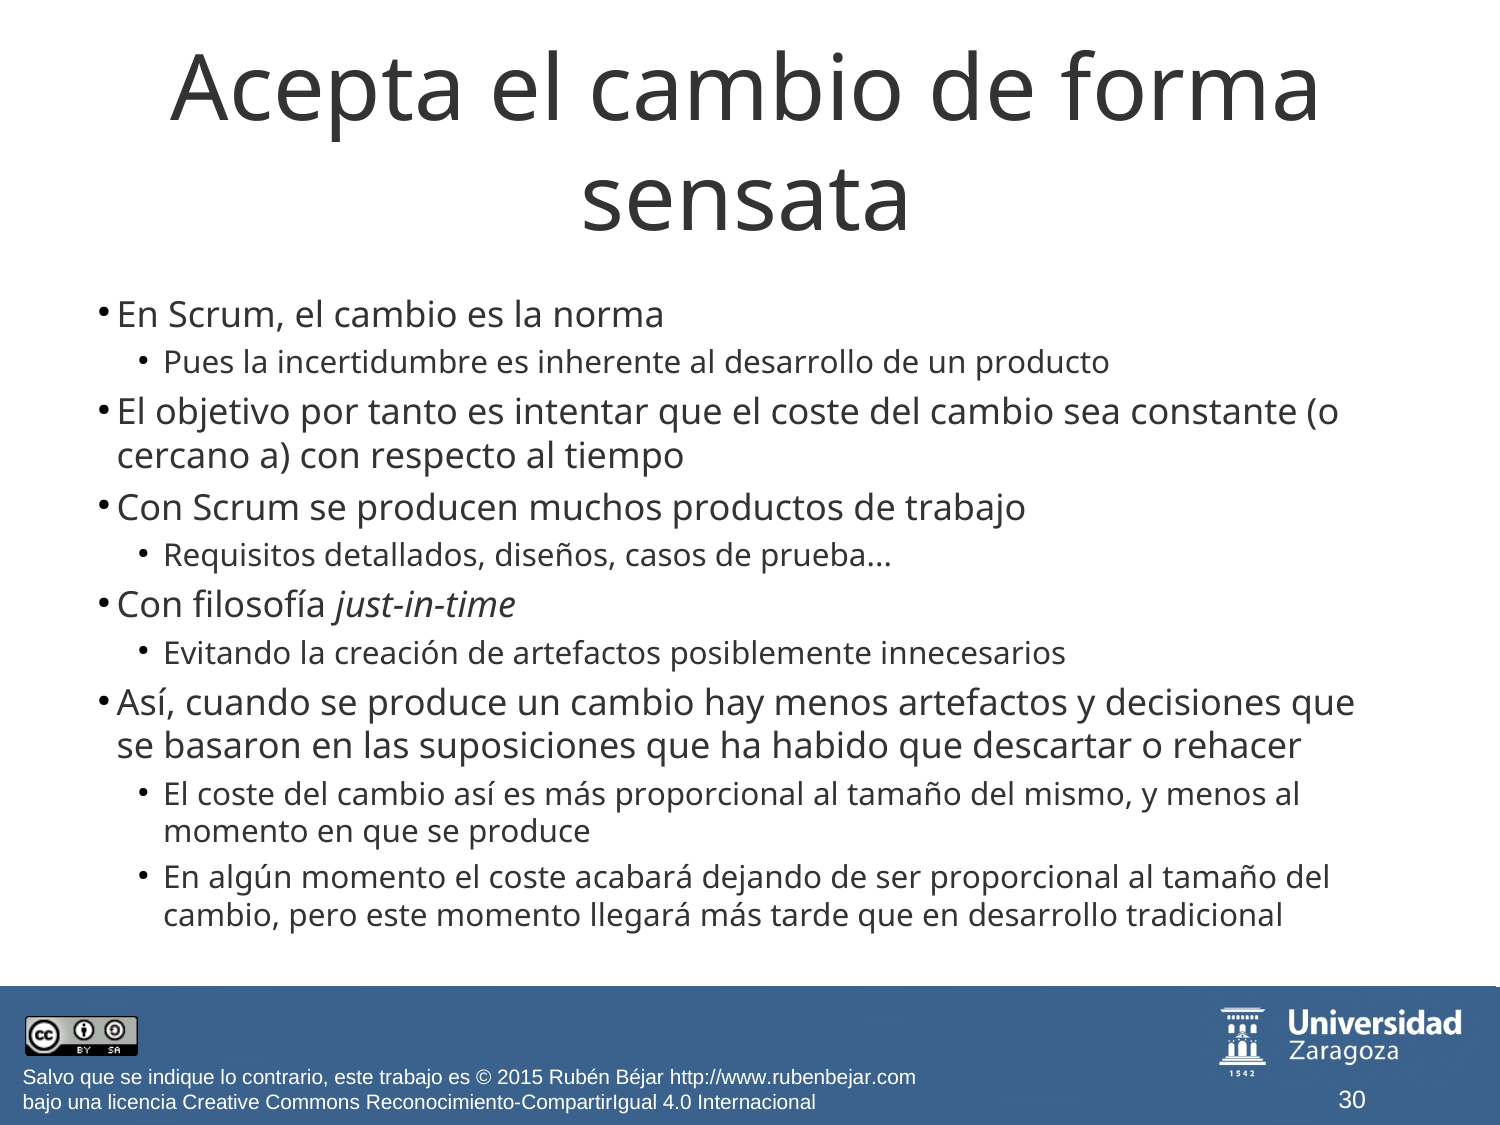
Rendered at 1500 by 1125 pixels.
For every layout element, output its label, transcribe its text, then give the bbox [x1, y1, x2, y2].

picture [0, 986, 1500, 1125]
title Acepta el cambio de forma sensata [74, 21, 1420, 257]
list En Scrum, el cambio es la norma Pues la incertidumbre es inherente al desarrollo de un producto El objetivo por tanto es intentar que el coste del cambio sea constante (o cercano a) con respecto al tiempo Con Scrum se producen muchos productos de trabajo Requisitos detallados, diseños, casos de prueba... Con filosofía just-in-time Evitando la creación de artefactos posiblemente innecesarios Así, cuando se produce un cambio hay menos artefactos y decisiones que se basaron en las suposiciones que ha habido que descartar o rehacer El coste del cambio así es más proporcional al tamaño del mismo, y menos al momento en que se produce En algún momento el coste acabará dejando de ser proporcional al tamaño del cambio, pero este momento llegará más tarde que en desarrollo tradicional [82, 283, 1418, 957]
